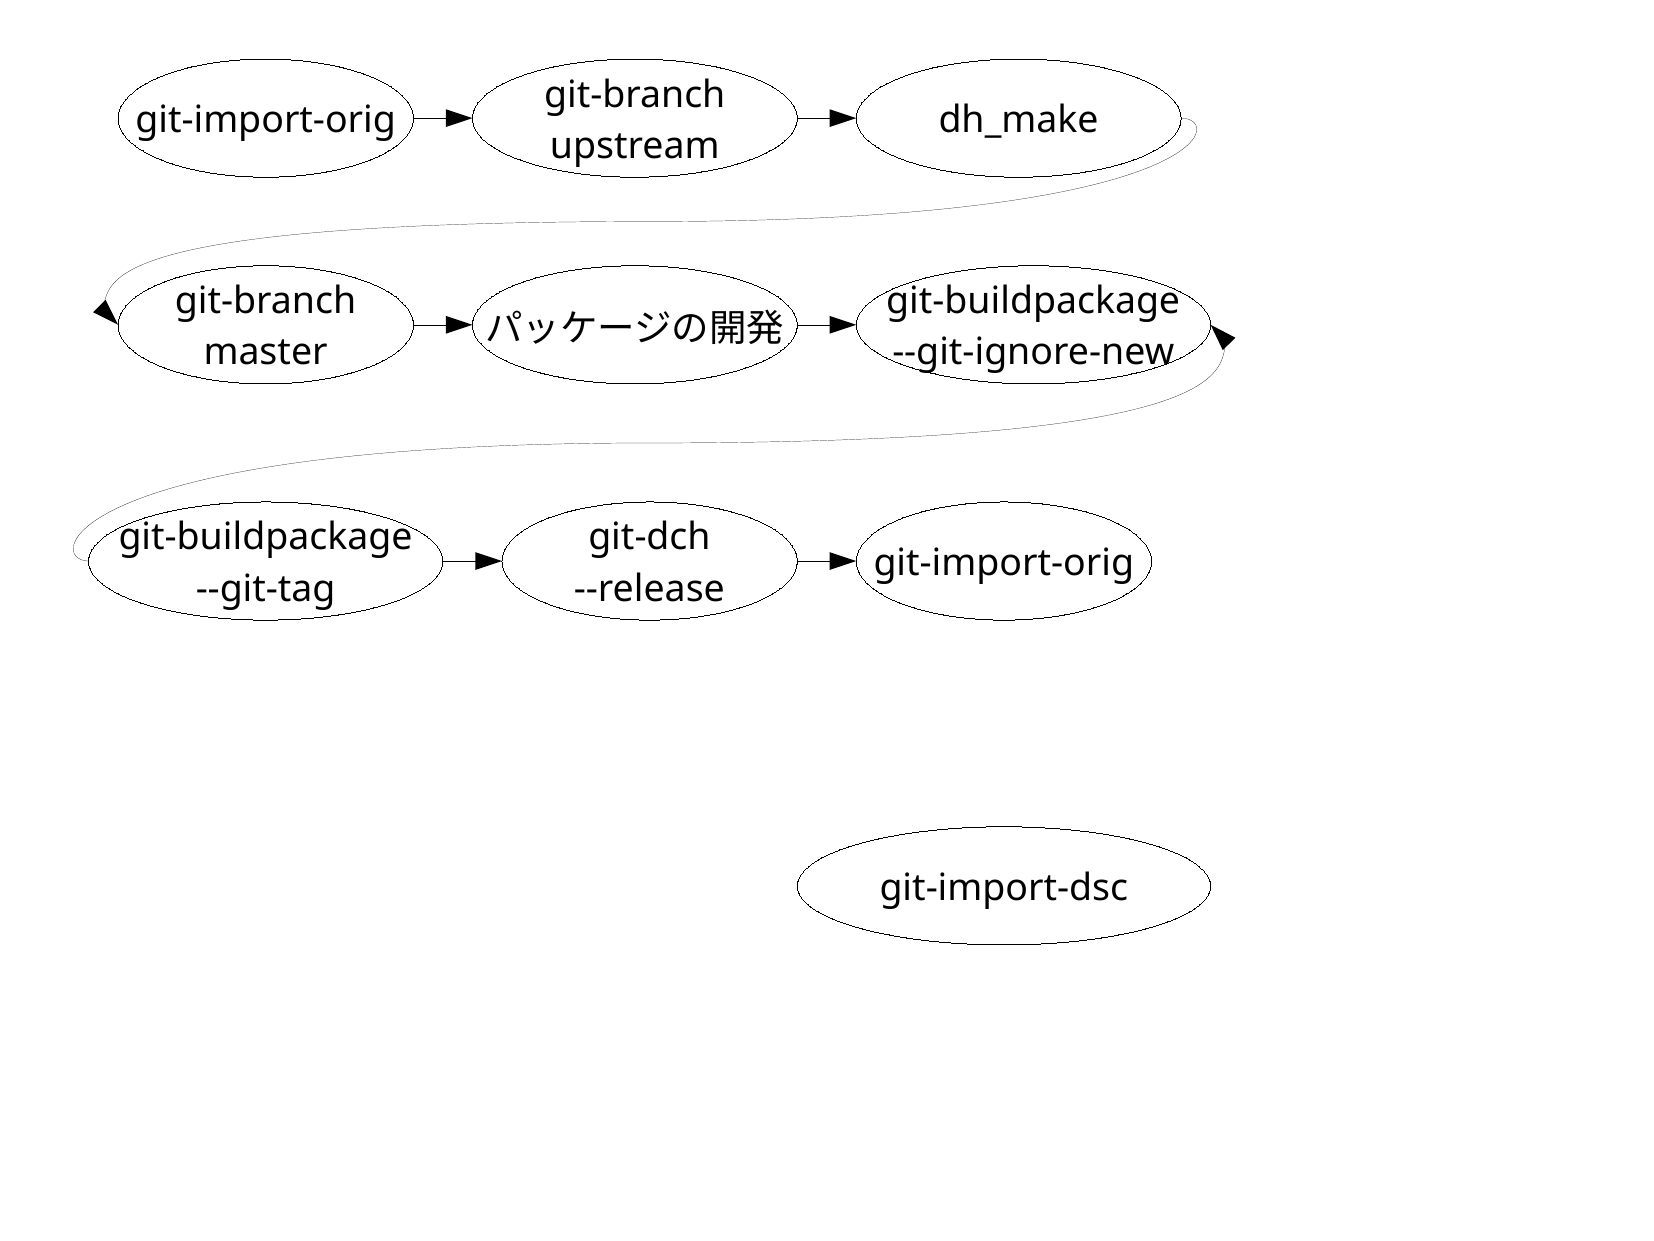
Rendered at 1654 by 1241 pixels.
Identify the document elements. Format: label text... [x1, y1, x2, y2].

text_box git-import-dsc [797, 826, 1211, 945]
text_box git-branch master [118, 265, 414, 384]
text_box git-branch upstream [472, 59, 798, 178]
text_box パッケージの開発 [472, 265, 798, 384]
text_box dh_make [856, 59, 1182, 178]
text_box git-buildpackage --git-ignore-new [856, 265, 1211, 384]
text_box git-import-orig [856, 501, 1152, 621]
text_box git-buildpackage --git-tag [88, 501, 443, 621]
text_box git-dch --release [502, 501, 798, 621]
text_box git-import-orig [118, 59, 414, 178]
